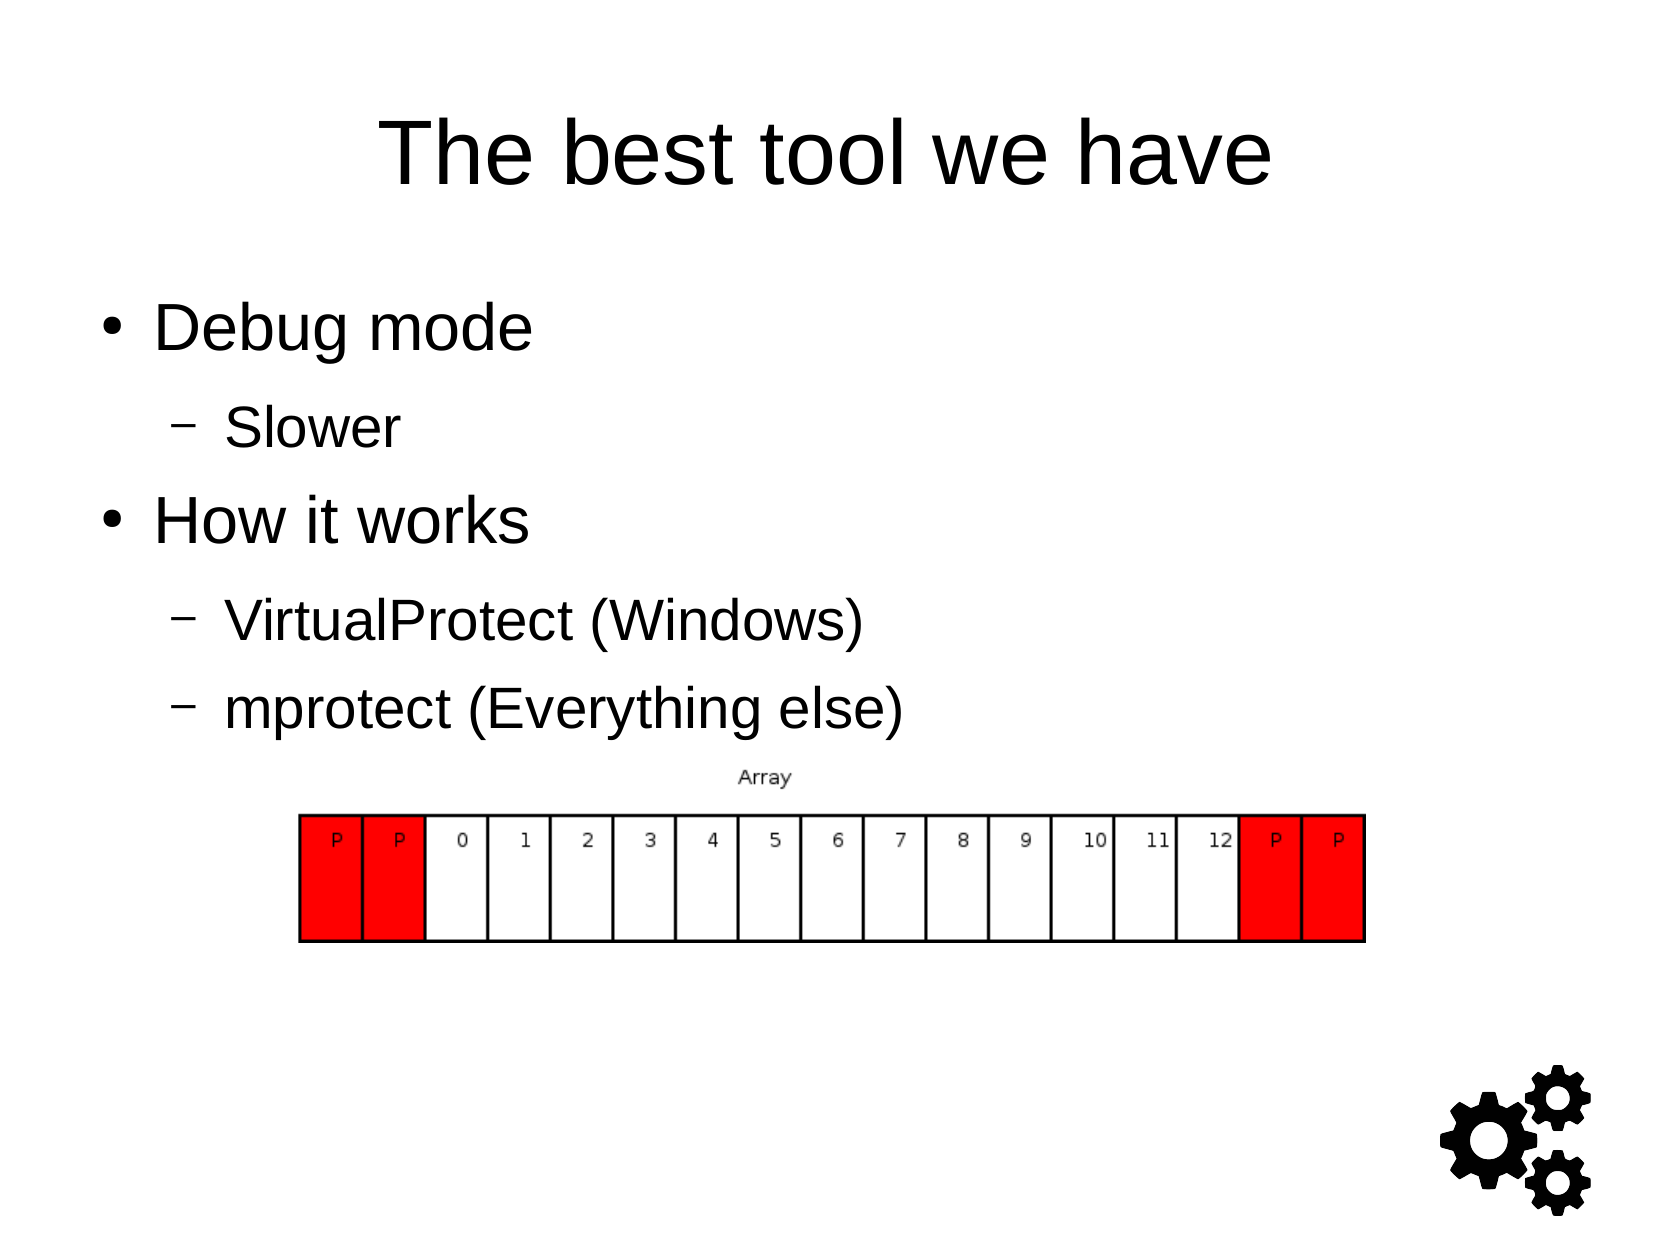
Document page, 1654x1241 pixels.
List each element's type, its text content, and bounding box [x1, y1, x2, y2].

picture [1440, 1065, 1591, 1216]
list Debug mode Slower How it works VirtualProtect (Windows) mprotect (Everything else) [82, 290, 1571, 1010]
picture [297, 764, 1366, 944]
title The best tool we have [82, 49, 1571, 257]
